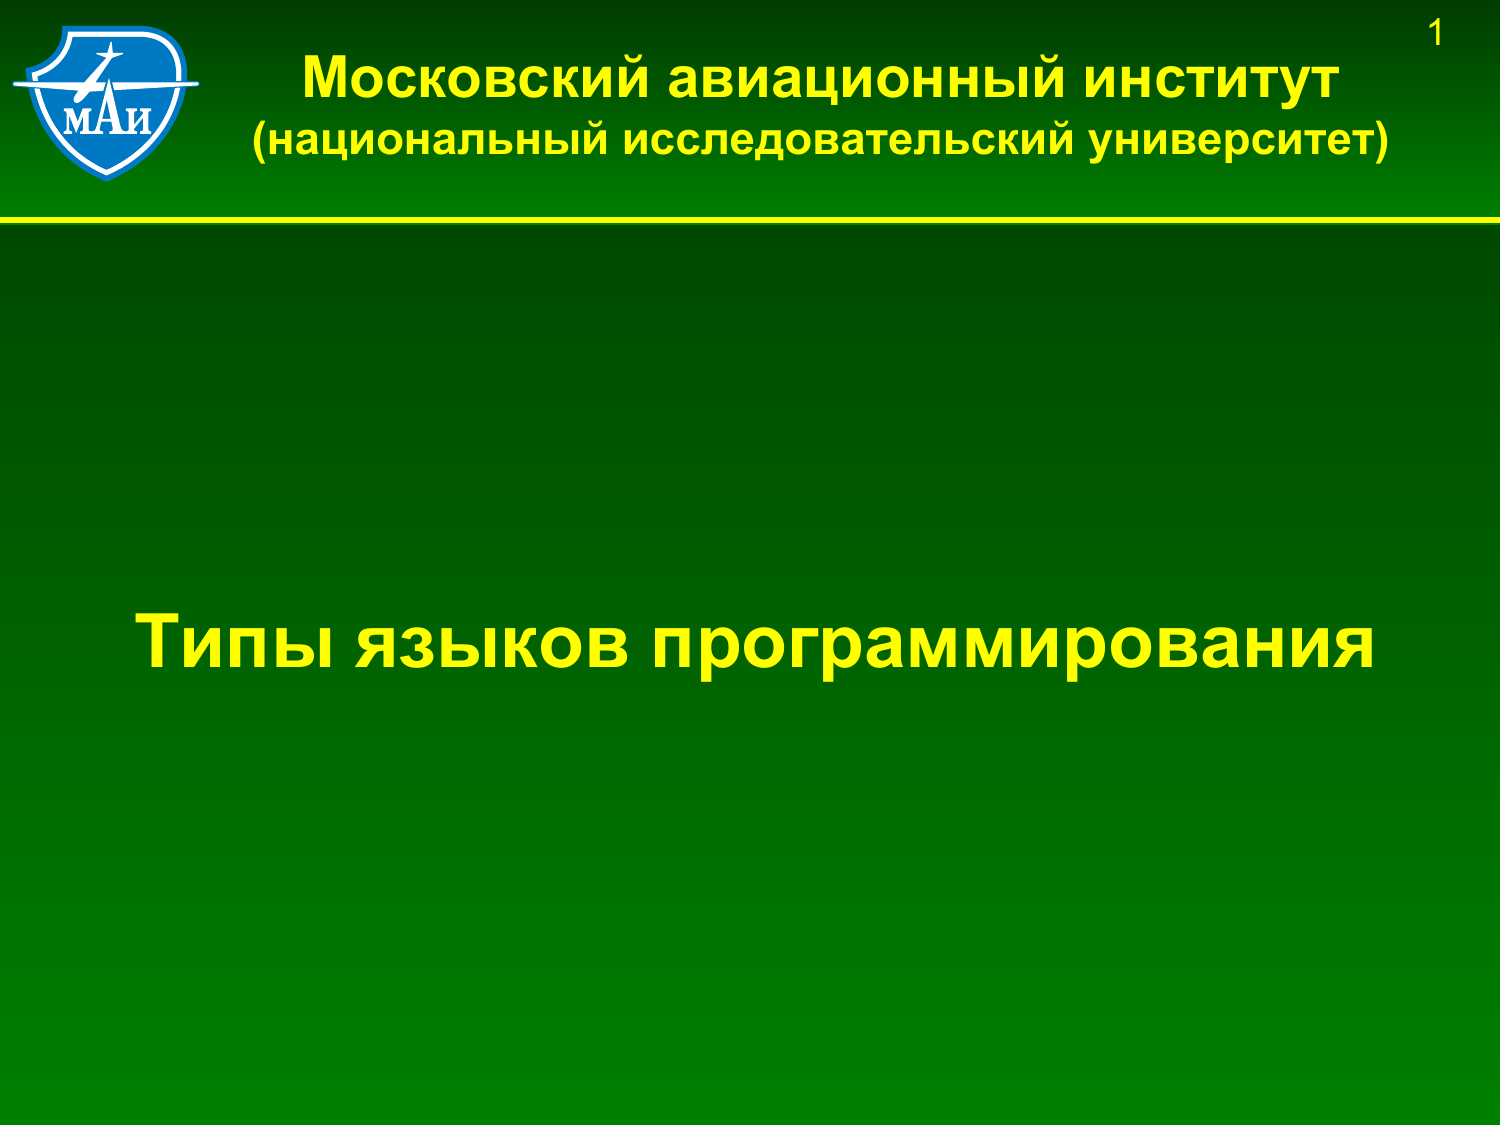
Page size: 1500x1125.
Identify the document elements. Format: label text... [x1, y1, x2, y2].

text_box Московский авиационный институт (национальный исследовательский университет) [224, 31, 1418, 172]
text_box Типы языков программирования [35, 578, 1477, 697]
picture [12, 25, 200, 182]
